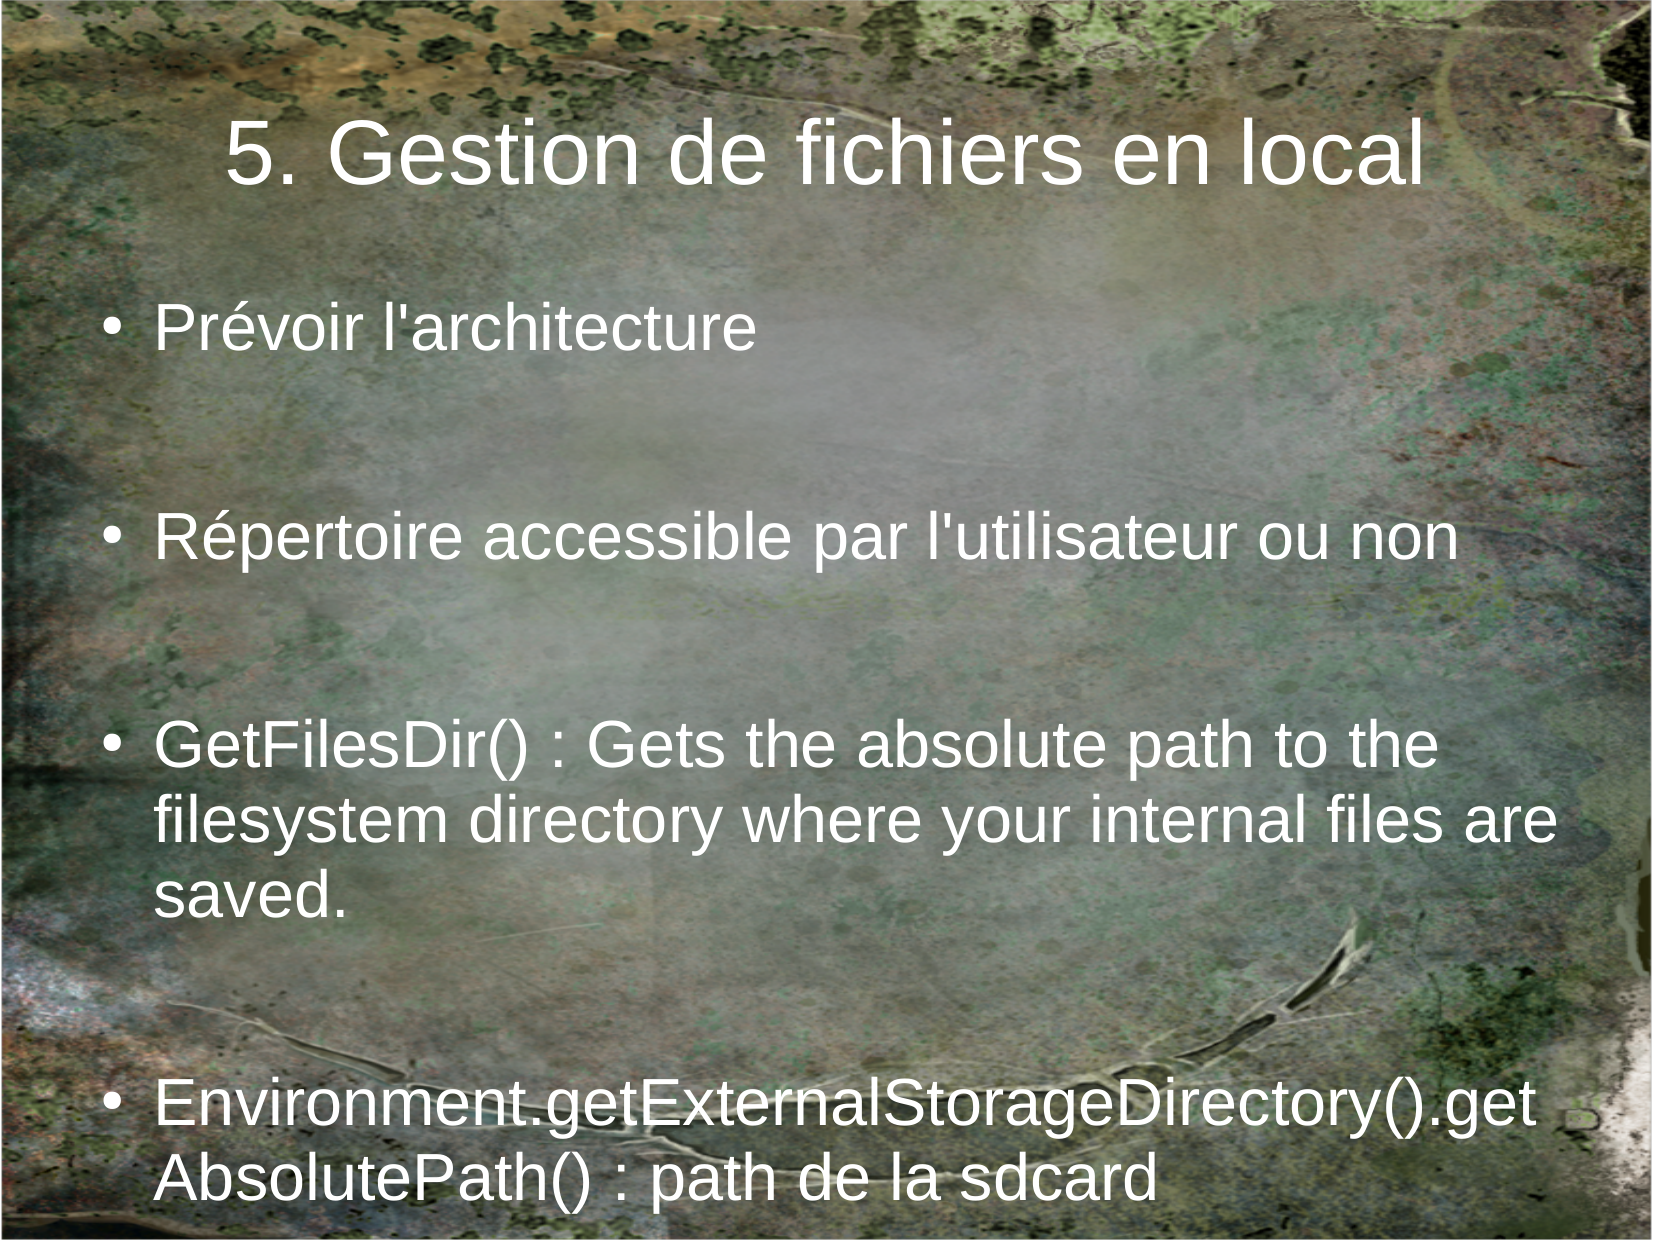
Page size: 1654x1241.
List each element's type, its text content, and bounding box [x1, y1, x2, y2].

picture [0, 0, 1654, 1241]
title 5. Gestion de fichiers en local [82, 49, 1571, 257]
list Prévoir l'architecture Répertoire accessible par l'utilisateur ou non GetFilesDir() : Gets the absolute path to the filesystem directory where your internal files are saved. Environment.getExternalStorageDirectory().getAbsolutePath() : path de la sdcard [82, 290, 1571, 1010]
